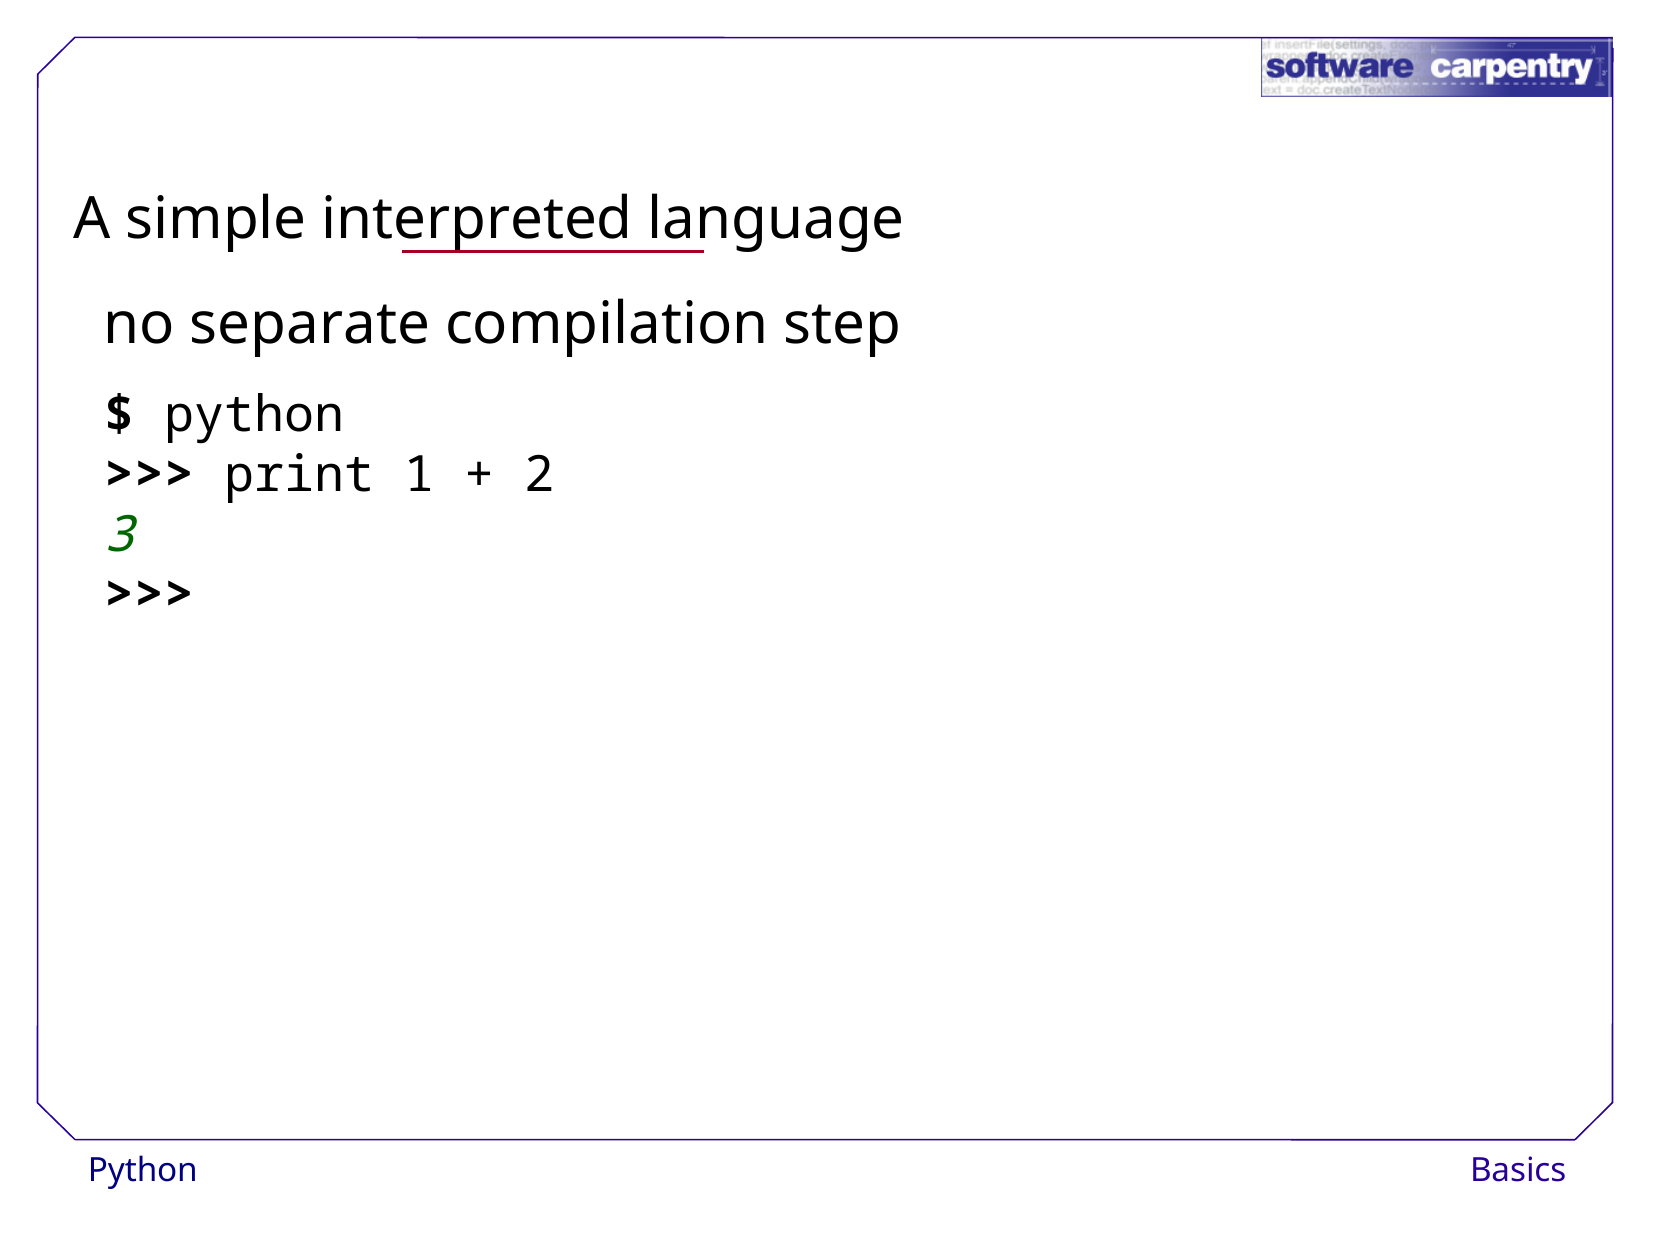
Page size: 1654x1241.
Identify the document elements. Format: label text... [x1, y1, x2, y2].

text_box $ python >>> print 1 + 2 3 >>> [89, 374, 1512, 762]
text_box A simple interpreted language no separate compilation step [58, 137, 1070, 364]
picture [1261, 39, 1613, 97]
